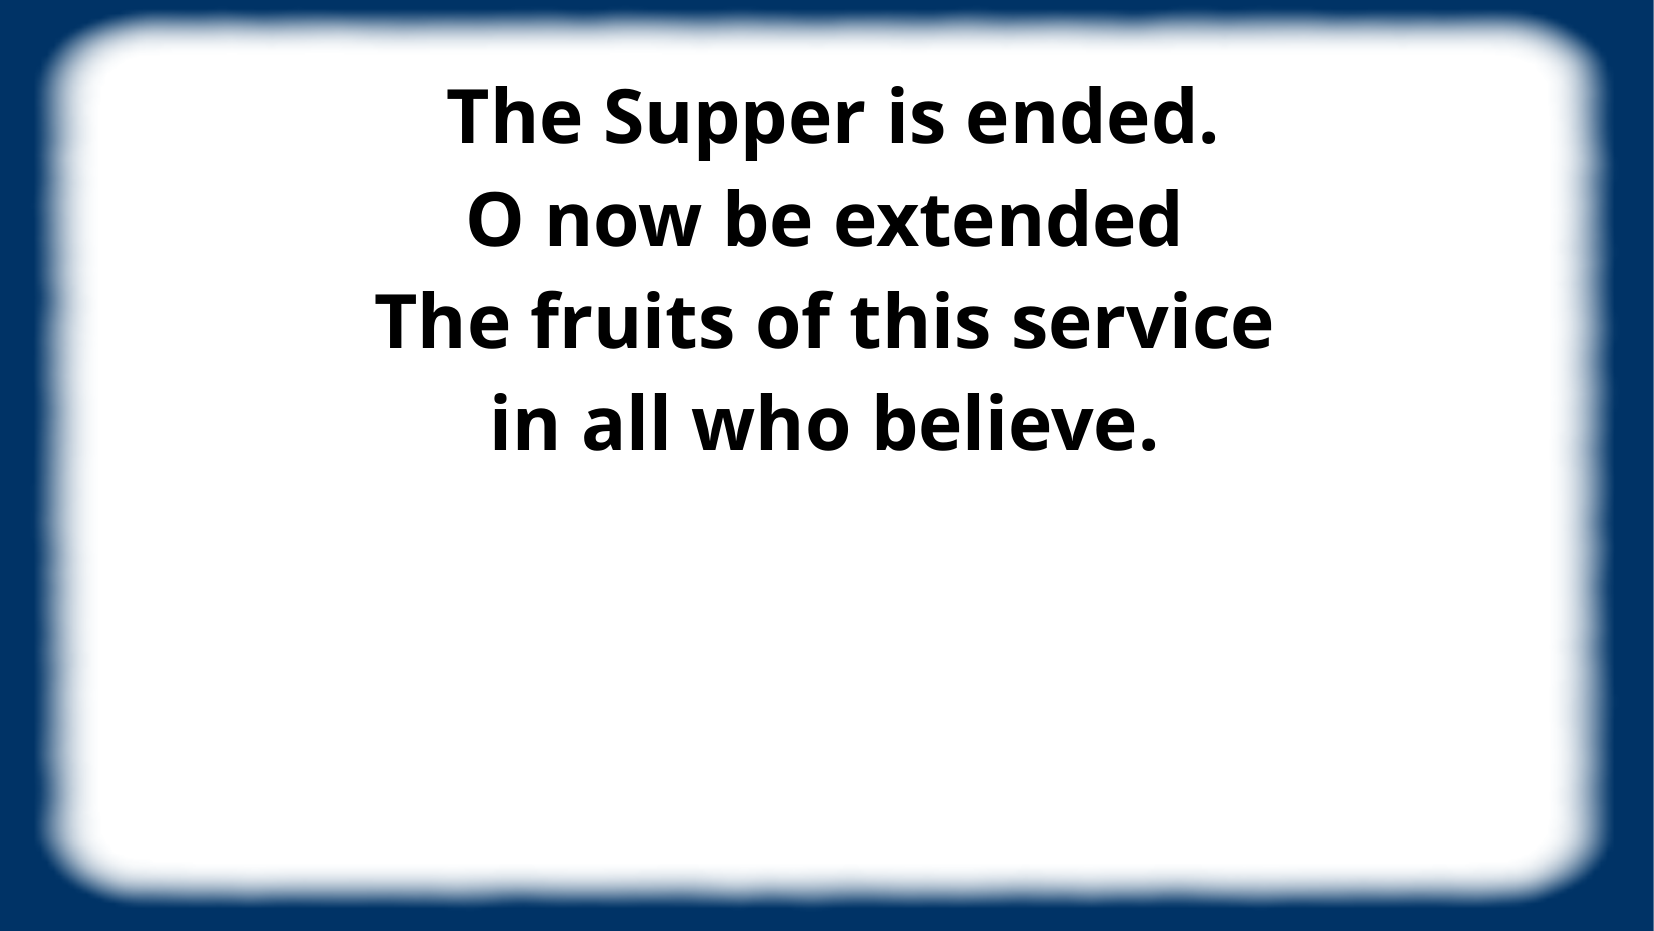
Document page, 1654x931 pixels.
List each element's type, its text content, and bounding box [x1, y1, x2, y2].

text_box The Supper is ended. O now be extended The fruits of this service in all who believe. [105, 56, 1546, 481]
picture [0, 0, 1654, 931]
